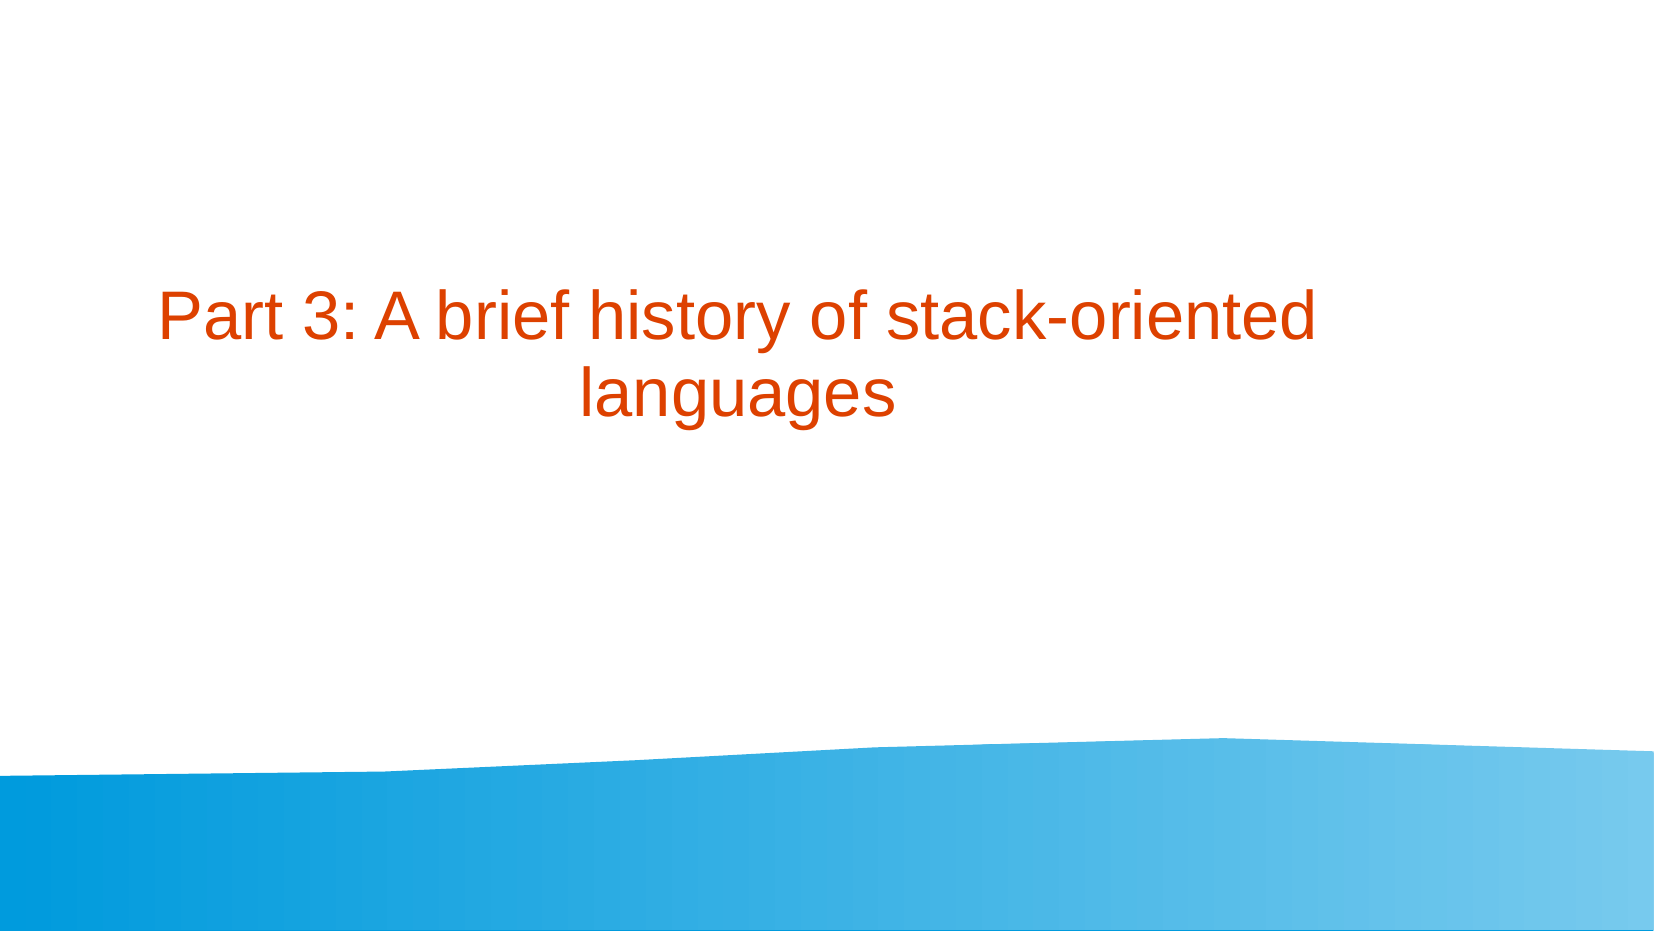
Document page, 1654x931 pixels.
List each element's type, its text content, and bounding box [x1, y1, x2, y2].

title Part 3: A brief history of stack-oriented languages [0, 265, 1477, 443]
